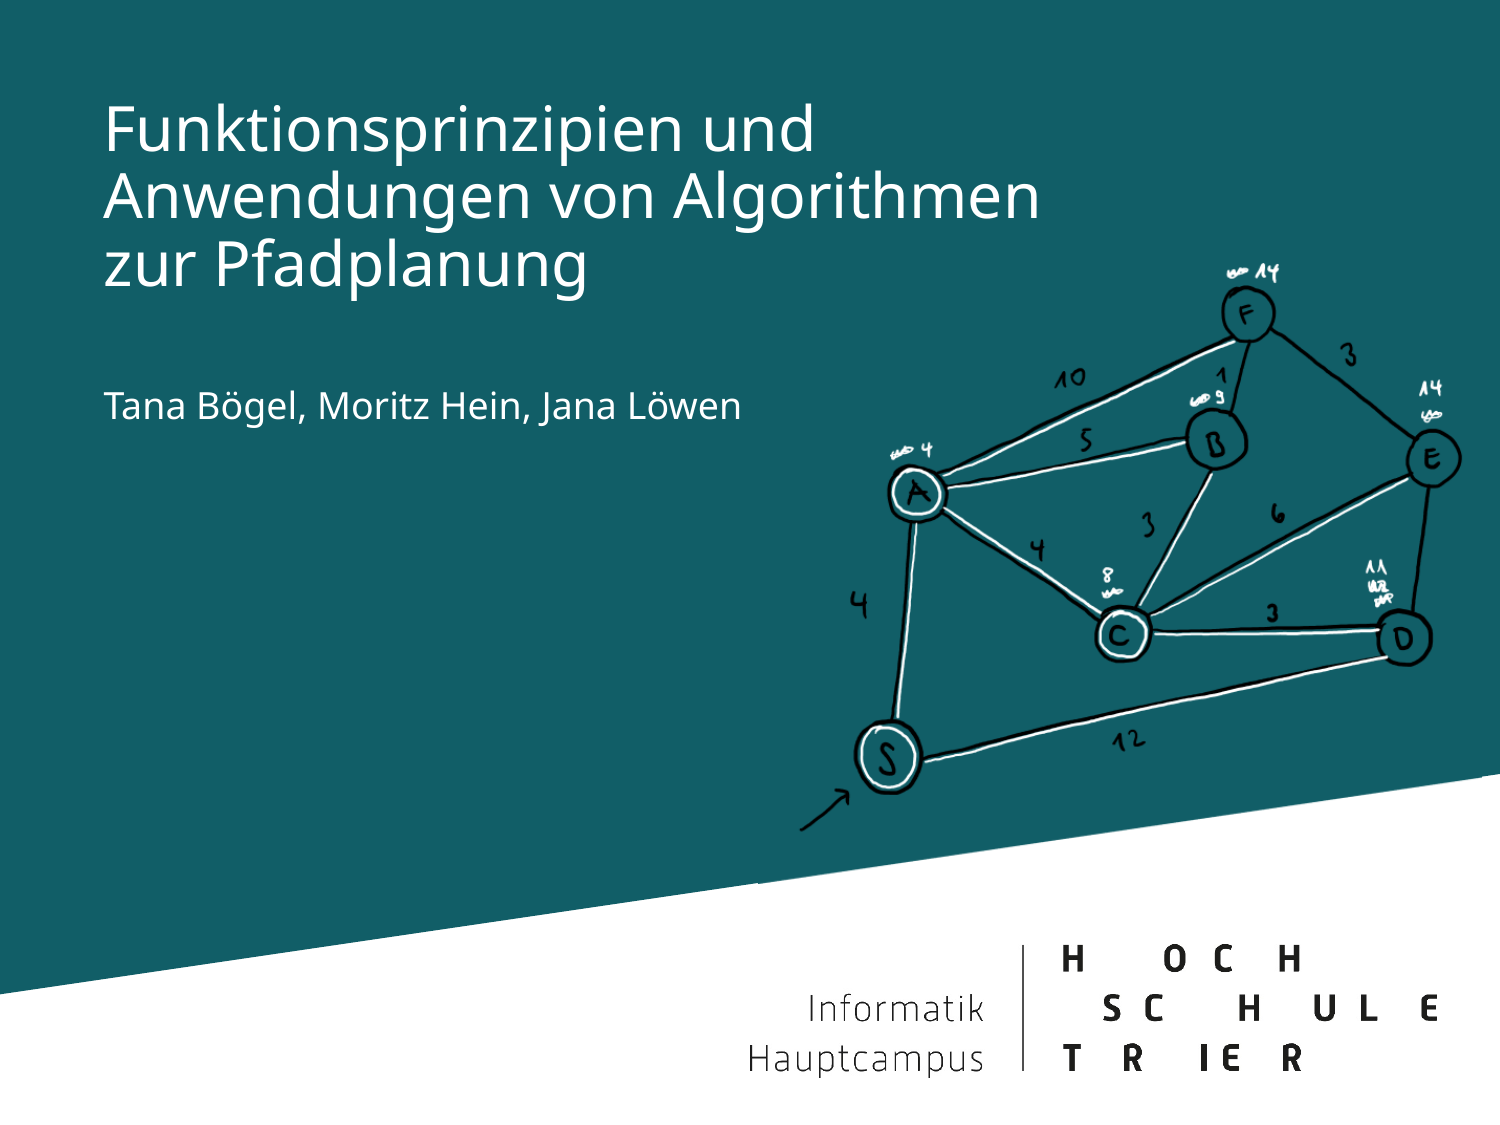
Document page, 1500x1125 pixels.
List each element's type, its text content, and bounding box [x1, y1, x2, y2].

text_box Funktionsprinzipien und Anwendungen von Algorithmen zur Pfadplanung [88, 90, 1164, 374]
picture [750, 944, 1437, 1078]
picture [758, 241, 1482, 884]
text_box Tana Bögel, Moritz Hein, Jana Löwen [88, 374, 904, 612]
